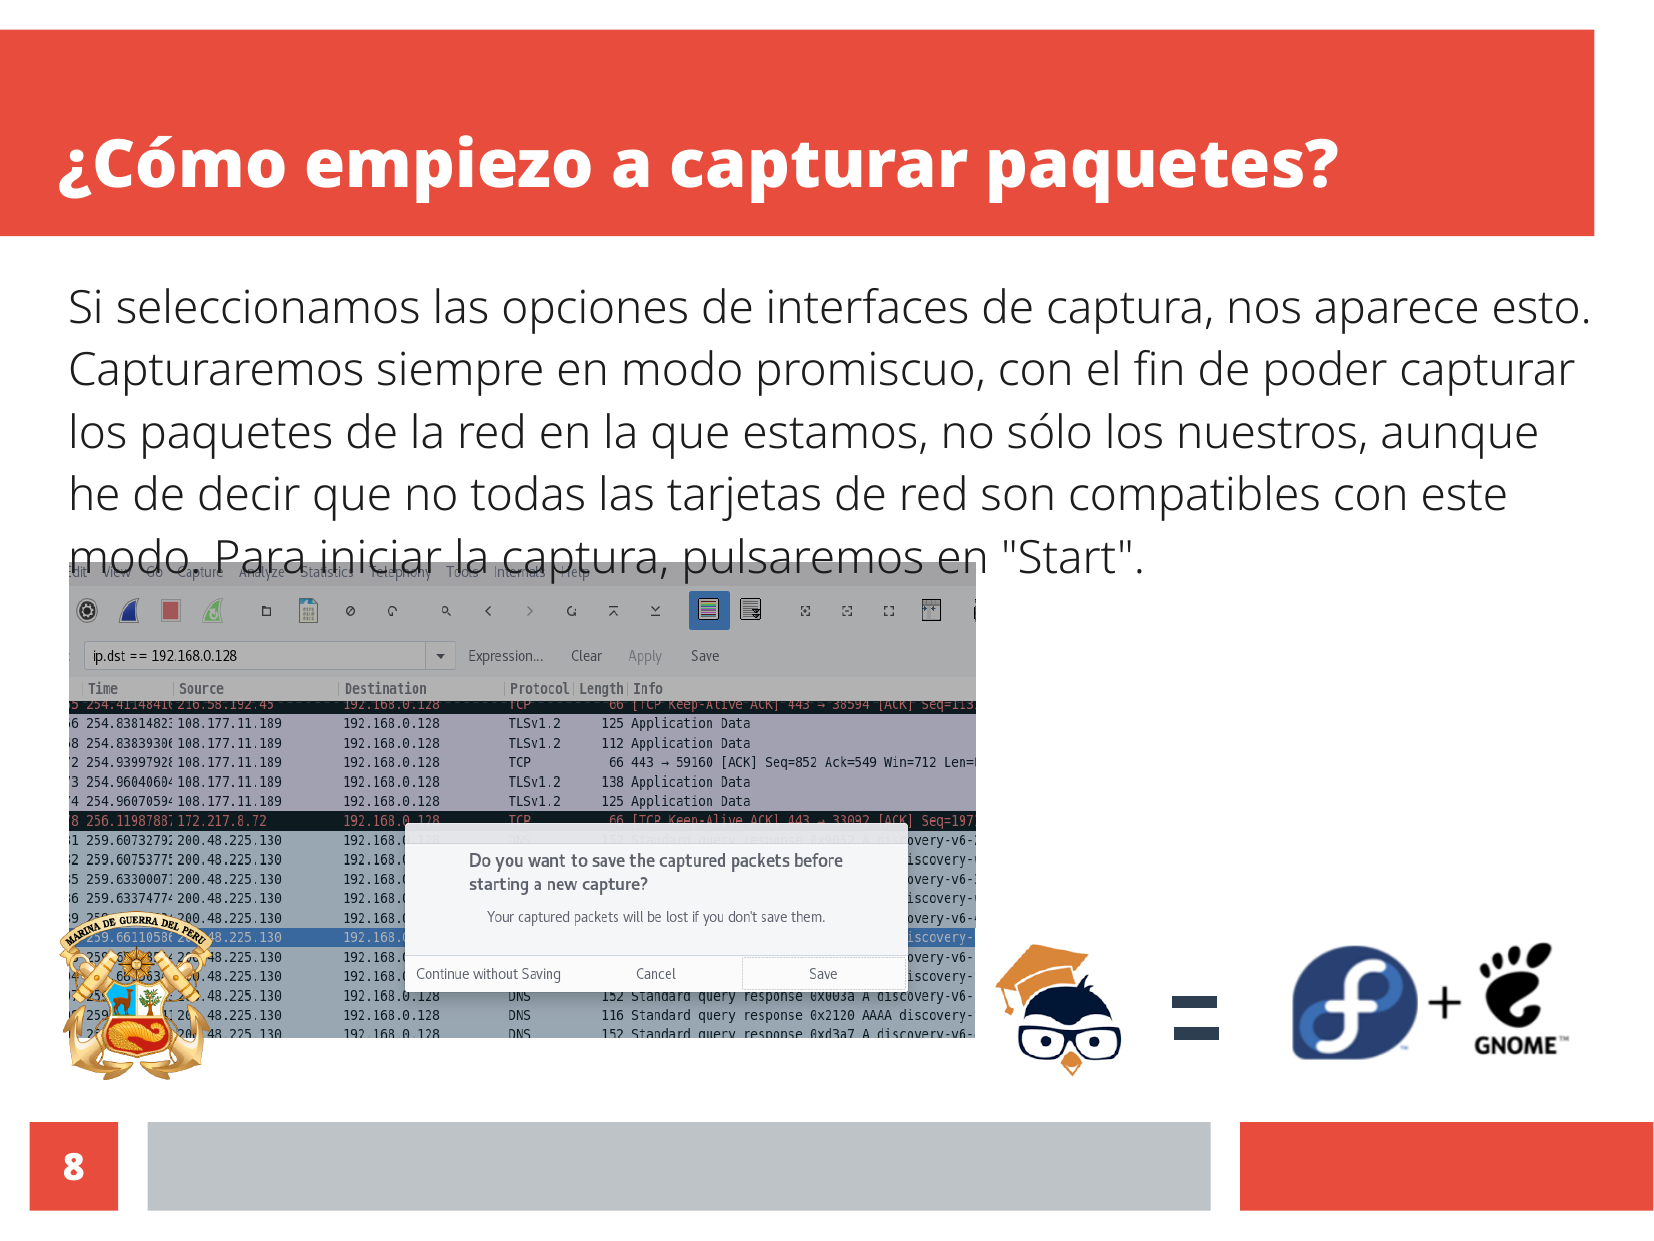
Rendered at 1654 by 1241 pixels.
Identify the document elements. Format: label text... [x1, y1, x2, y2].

subtitle Si seleccionamos las opciones de interfaces de captura, nos aparece esto. Capturaremos siempre en modo promiscuo, con el fin de poder capturar los paquetes de la red en la que estamos, no sólo los nuestros, aunque he de decir que no todas las tarjetas de red son compatibles con este modo. Para iniciar la captura, pulsaremos en "Start". [68, 274, 1604, 959]
picture [59, 911, 1140, 1093]
picture [1282, 934, 1595, 1075]
title ¿Cómo empiezo a capturar paquetes? [59, 59, 1595, 207]
